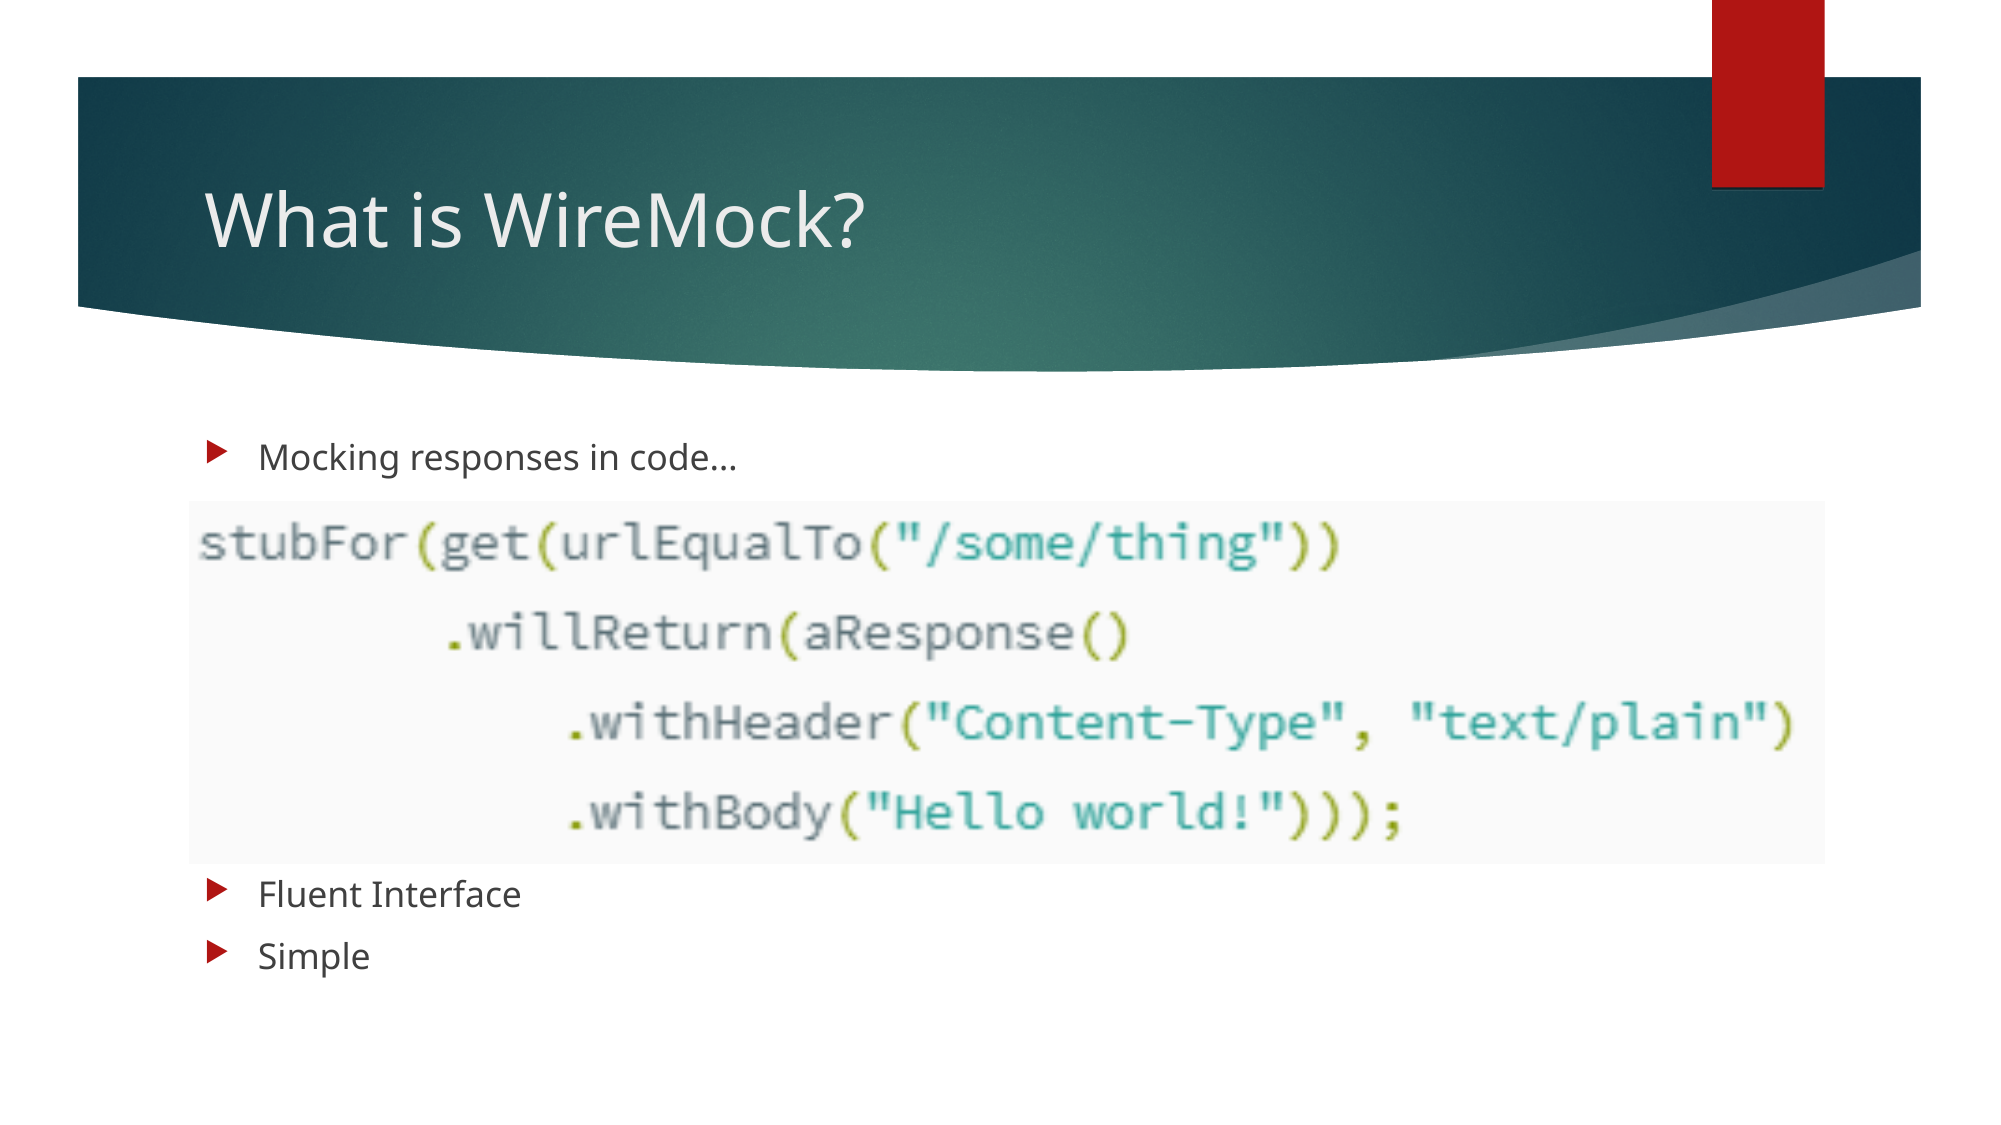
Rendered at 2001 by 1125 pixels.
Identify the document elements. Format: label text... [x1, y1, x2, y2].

picture [79, 78, 1920, 371]
list Mocking responses in code… Fluent Interface Simple [189, 427, 1638, 501]
title What is WireMock? [189, 159, 1638, 276]
list Mocking responses in code… Fluent Interface Simple [189, 864, 1638, 988]
picture [189, 501, 1825, 864]
